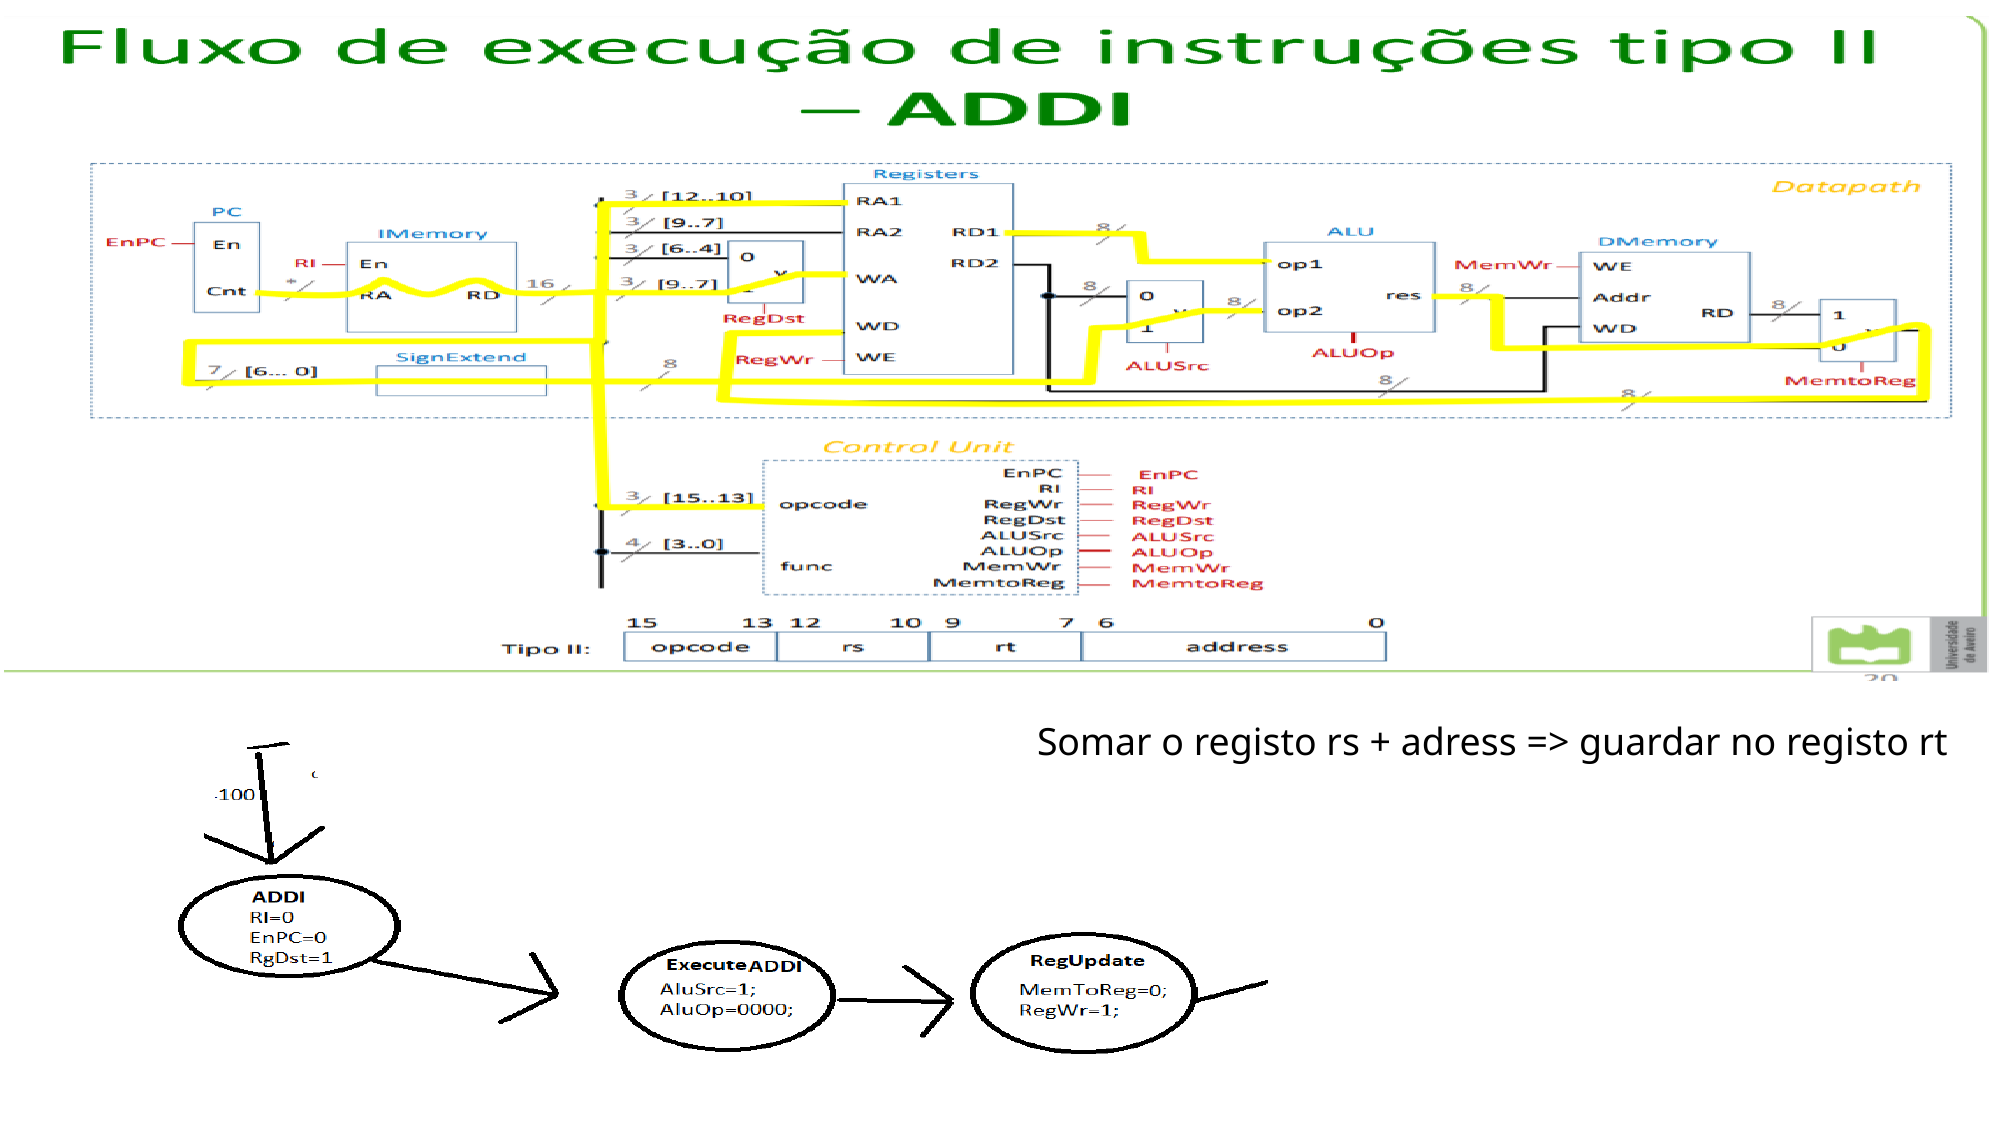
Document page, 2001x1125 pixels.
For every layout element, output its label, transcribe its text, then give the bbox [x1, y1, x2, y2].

text_box Somar o registo rs + adress => guardar no registo rt [1022, 710, 1975, 772]
picture [4, 17, 1989, 681]
picture [162, 741, 1272, 1086]
